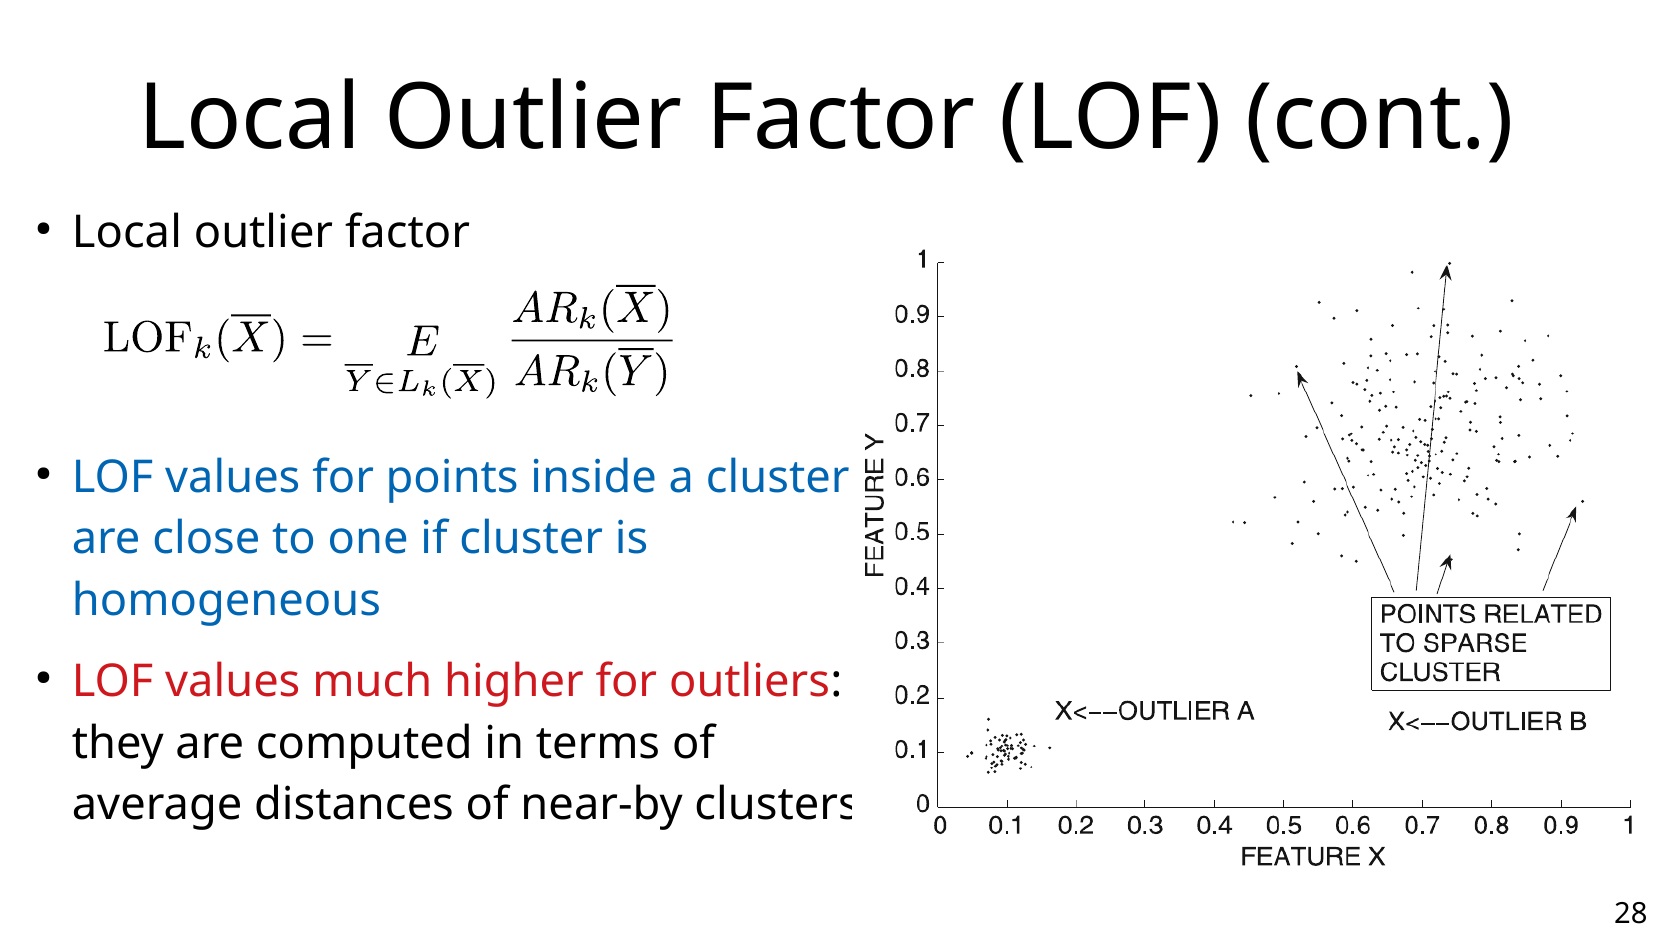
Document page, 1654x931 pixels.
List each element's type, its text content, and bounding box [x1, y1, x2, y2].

text_box [102, 284, 673, 399]
list Local outlier factor LOF values for points inside a cluster are close to one if cluster is homogeneous LOF values much higher for outliers: they are computed in terms of average distances of near-by clusters [23, 199, 872, 902]
title Local Outlier Factor (LOF) (cont.) [82, 1, 1571, 225]
picture [852, 225, 1638, 872]
